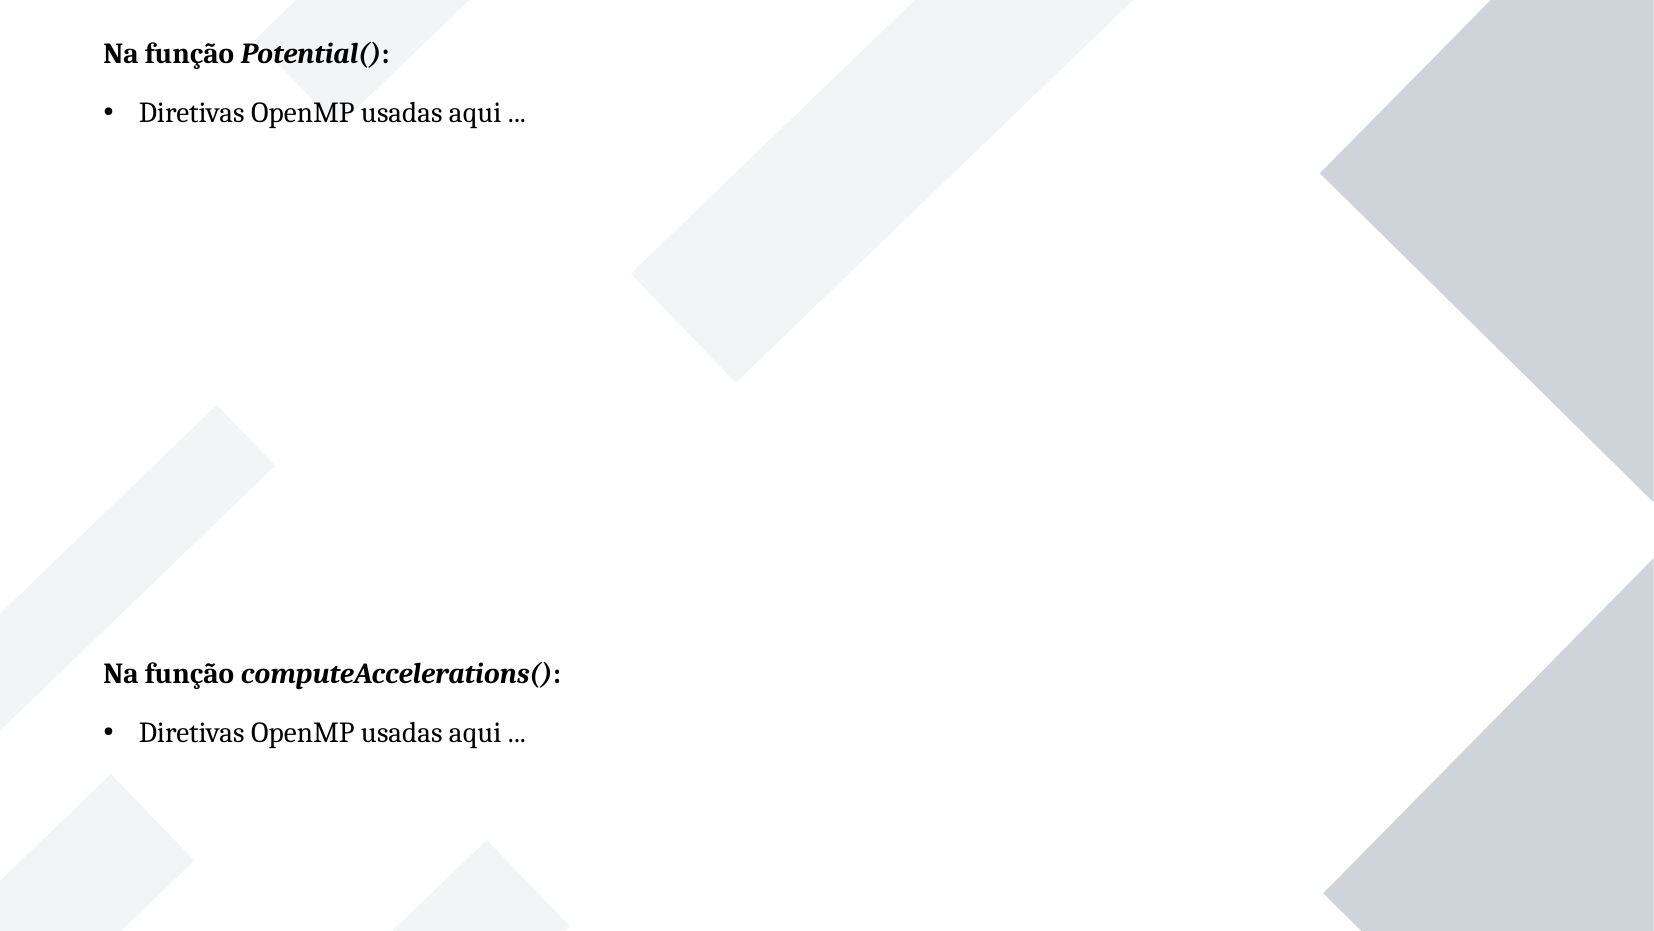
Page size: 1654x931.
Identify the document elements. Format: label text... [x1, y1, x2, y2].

text_box Na função Potential(): [88, 29, 409, 79]
text_box Na função computeAccelerations(): [88, 649, 586, 699]
text_box Diretivas OpenMP usadas aqui ... [88, 708, 1477, 857]
text_box Diretivas OpenMP usadas aqui ... [88, 88, 1477, 621]
